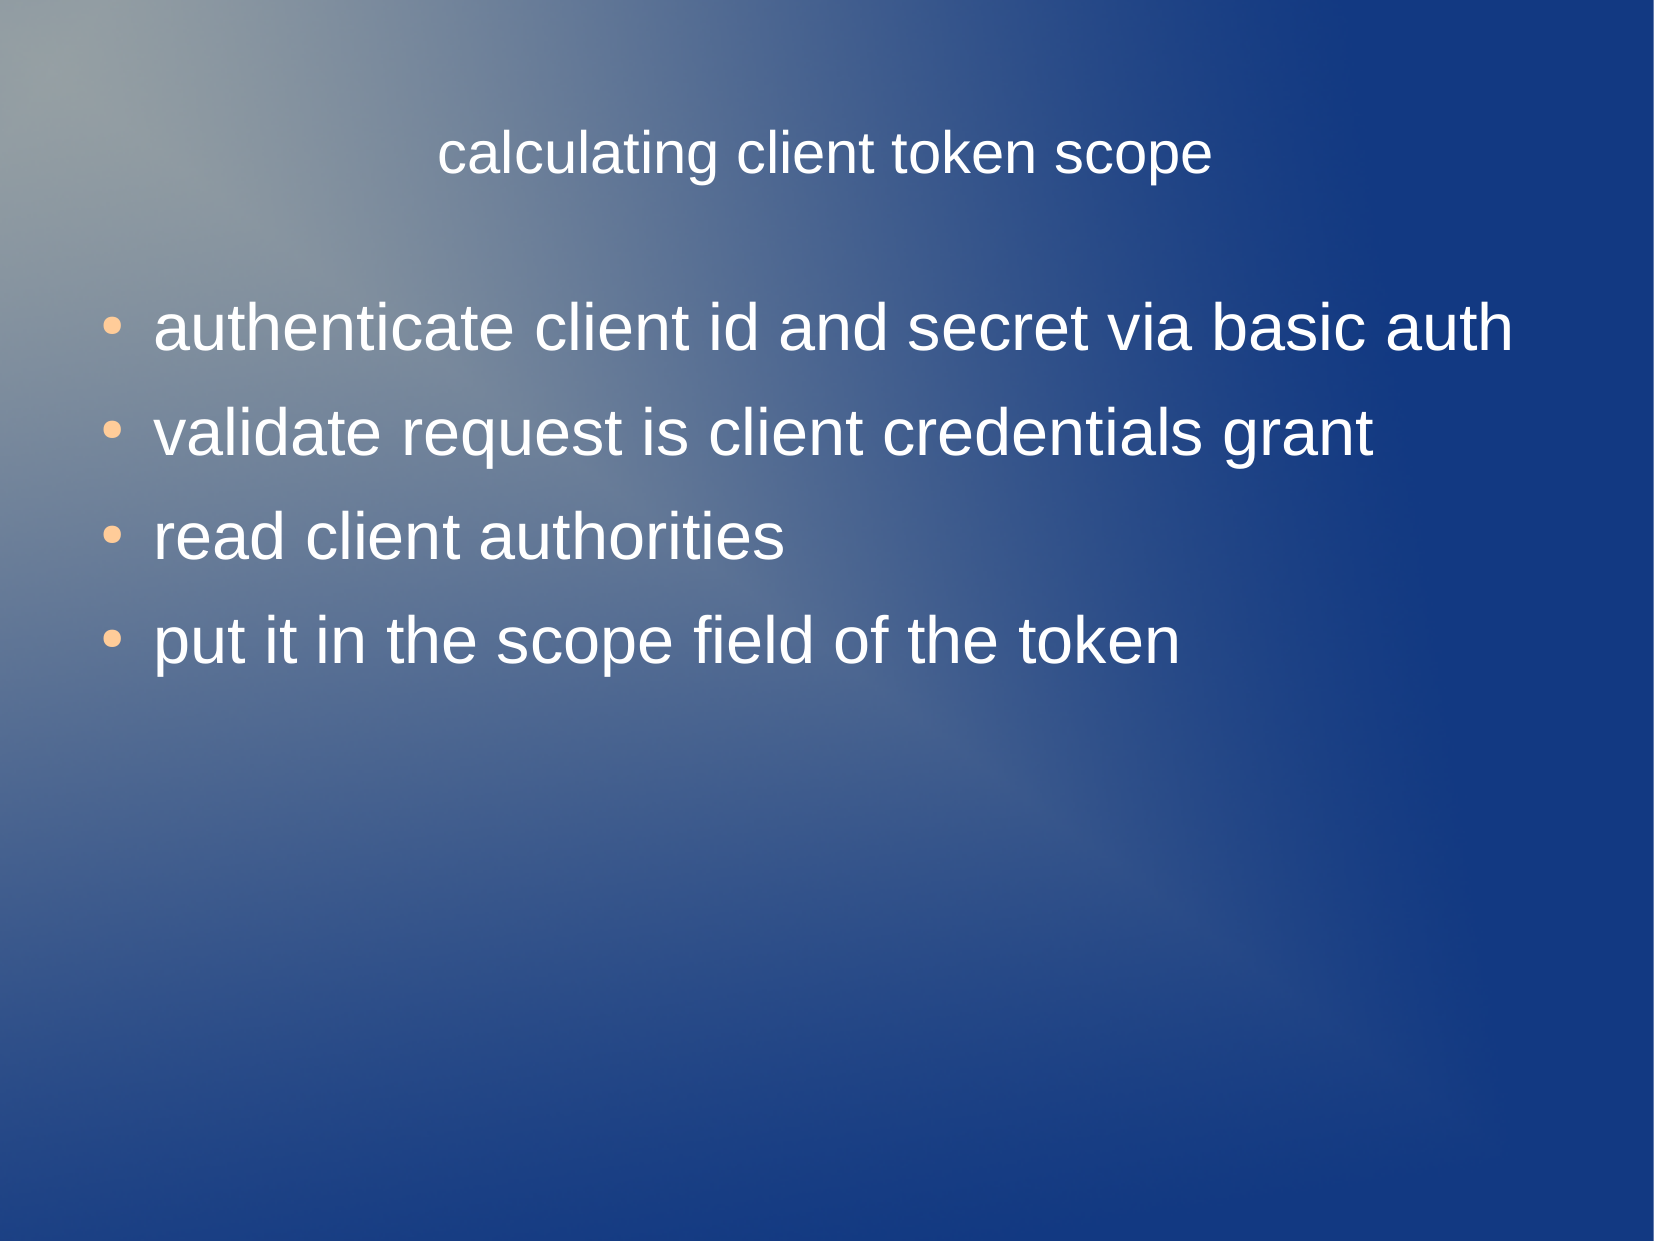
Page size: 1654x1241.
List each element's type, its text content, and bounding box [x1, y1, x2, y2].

title calculating client token scope [82, 49, 1571, 257]
picture [0, 0, 1654, 1241]
list authenticate client id and secret via basic auth validate request is client credentials grant read client authorities put it in the scope field of the token [82, 290, 1571, 1010]
